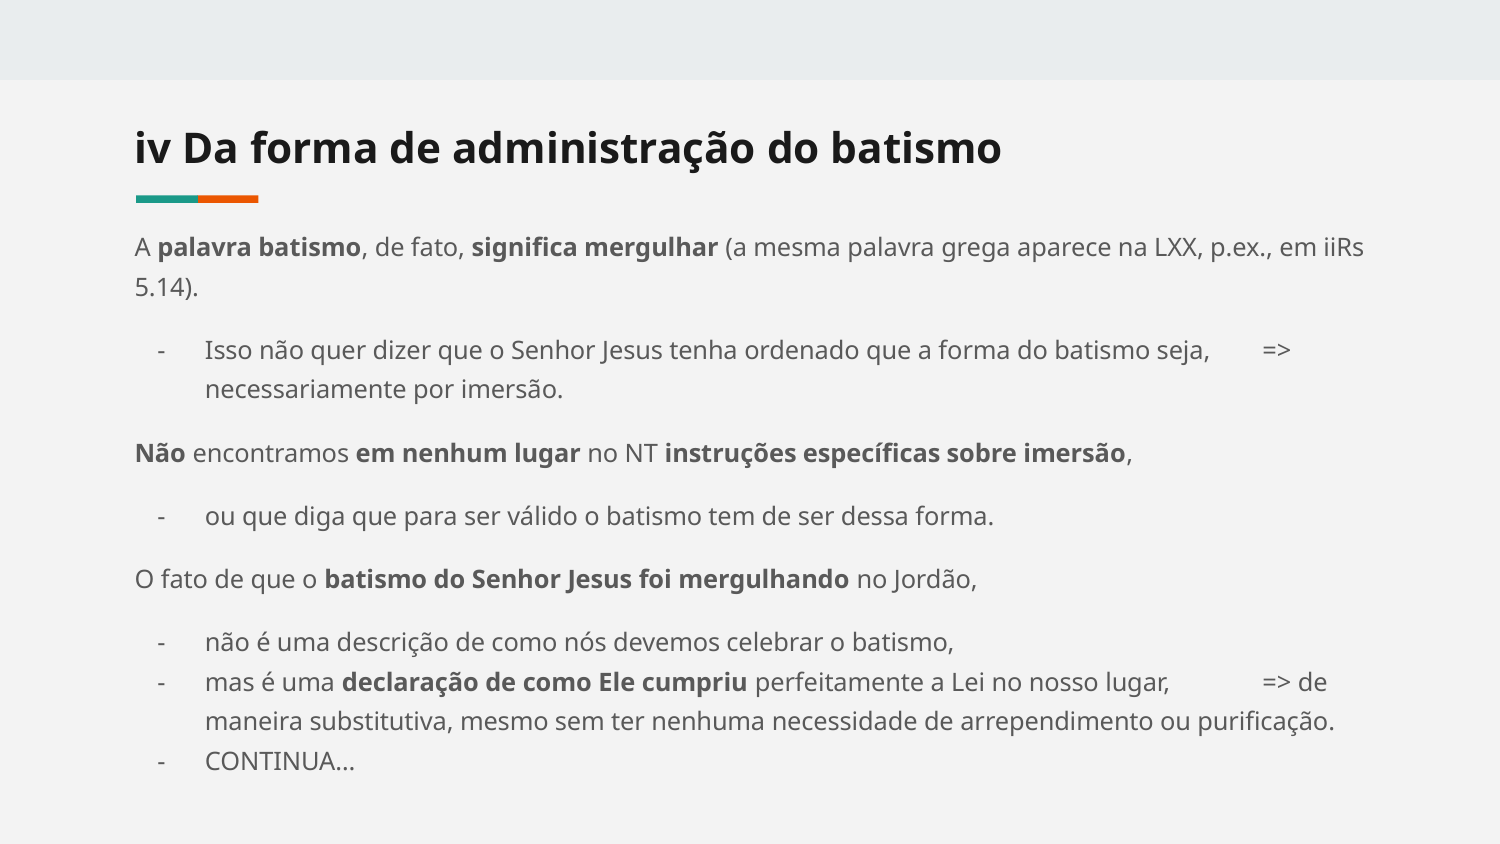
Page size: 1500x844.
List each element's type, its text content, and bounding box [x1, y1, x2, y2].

list A palavra batismo, de fato, significa mergulhar (a mesma palavra grega aparece na LXX, p.ex., em iiRs 5.14). Isso não quer dizer que o Senhor Jesus tenha ordenado que a forma do batismo seja, => necessariamente por imersão. Não encontramos em nenhum lugar no NT instruções específicas sobre imersão, ou que diga que para ser válido o batismo tem de ser dessa forma. O fato de que o batismo do Senhor Jesus foi mergulhando no Jordão, não é uma descrição de como nós devemos celebrar o batismo, mas é uma declaração de como Ele cumpriu perfeitamente a Lei no nosso lugar, => de maneira substitutiva, mesmo sem ter nenhuma necessidade de arrependimento ou purificação. CONTINUA… [119, 209, 1446, 797]
title iv Da forma de administração do batismo [119, 103, 1381, 192]
